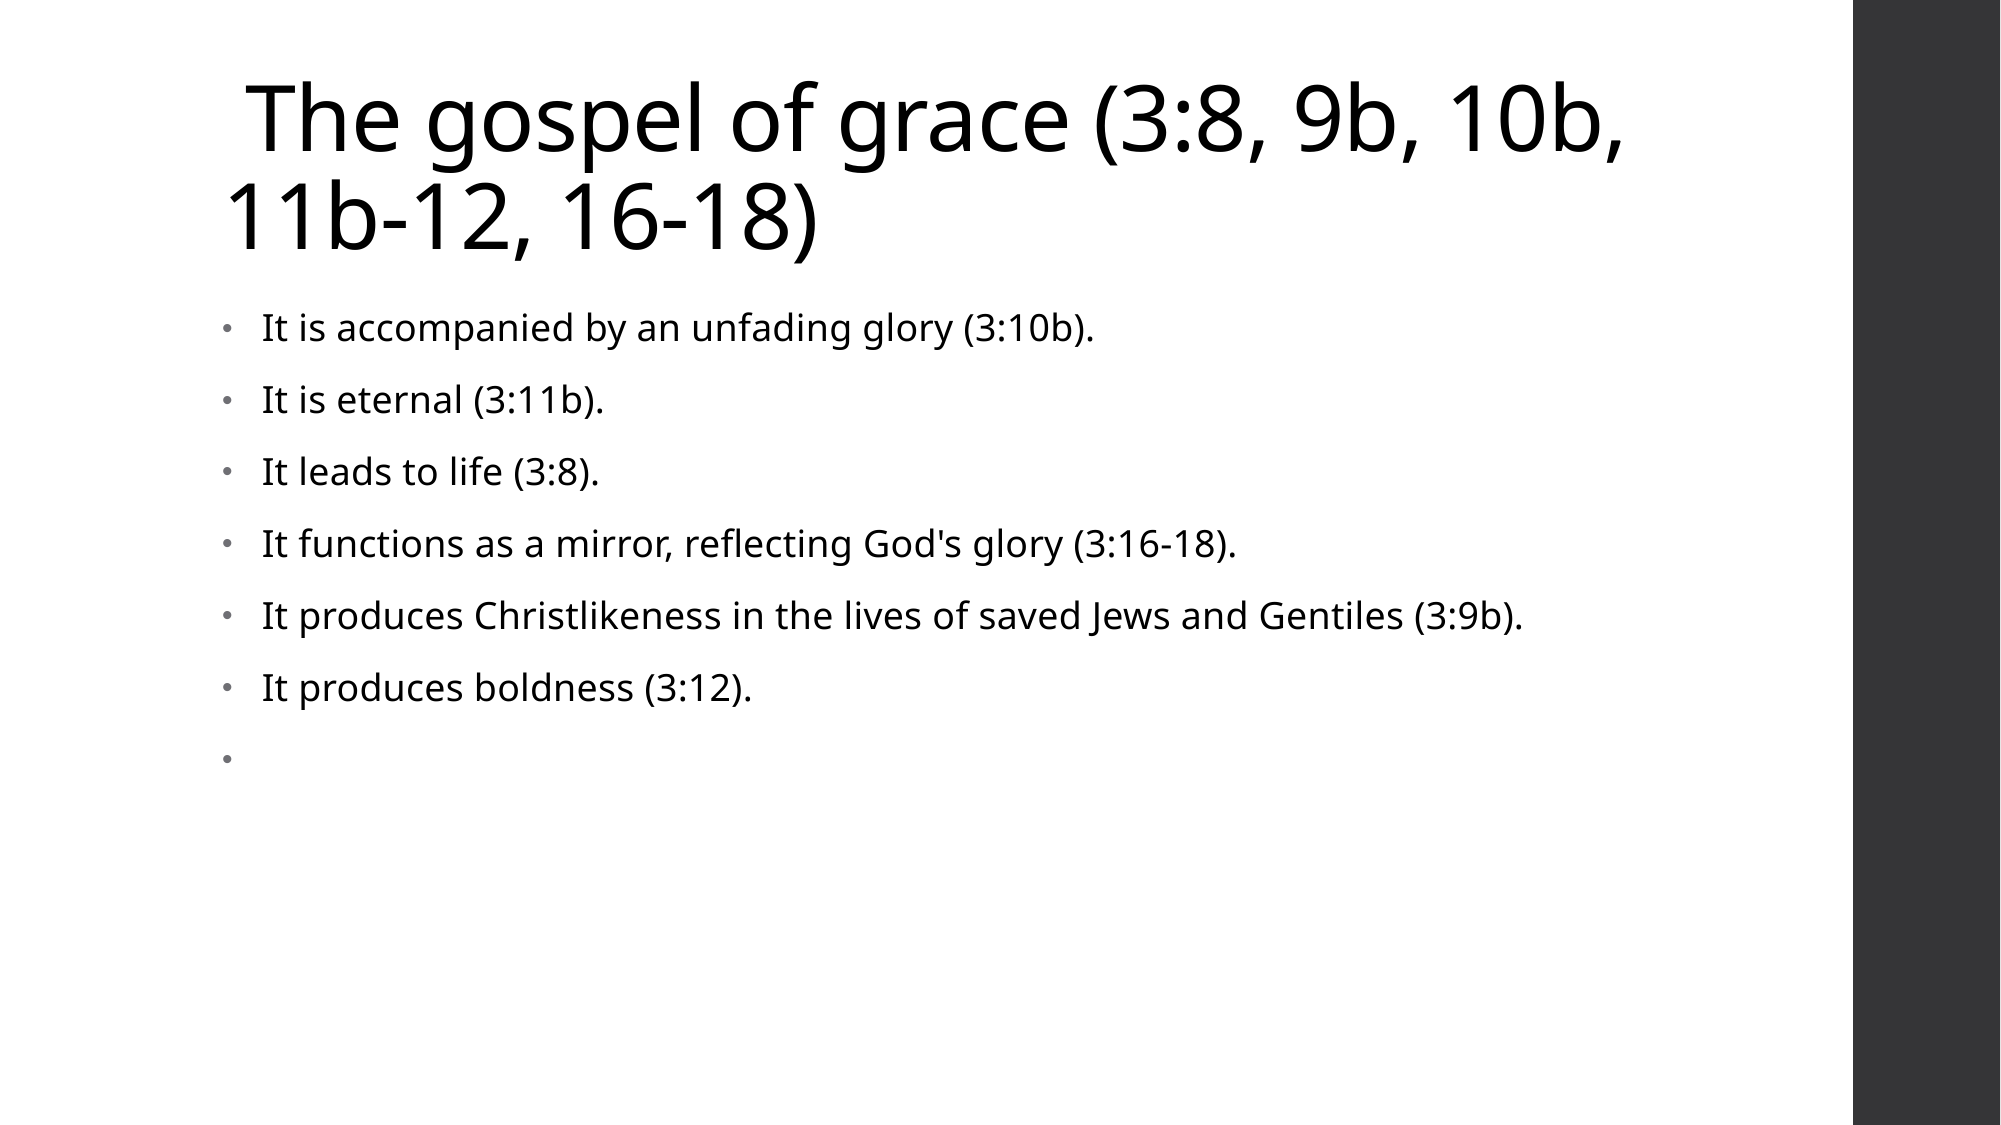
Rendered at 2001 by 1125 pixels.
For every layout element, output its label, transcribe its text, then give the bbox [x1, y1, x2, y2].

list It is accompanied by an unfading glory (3:10b). It is eternal (3:11b). It leads to life (3:8). It functions as a mirror, reflecting God's glory (3:16-18). It produces Christlikeness in the lives of saved Jews and Gentiles (3:9b). It produces boldness (3:12). [206, 299, 1617, 1014]
title The gospel of grace (3:8, 9b, 10b, 11b-12, 16-18) [206, 60, 1797, 278]
